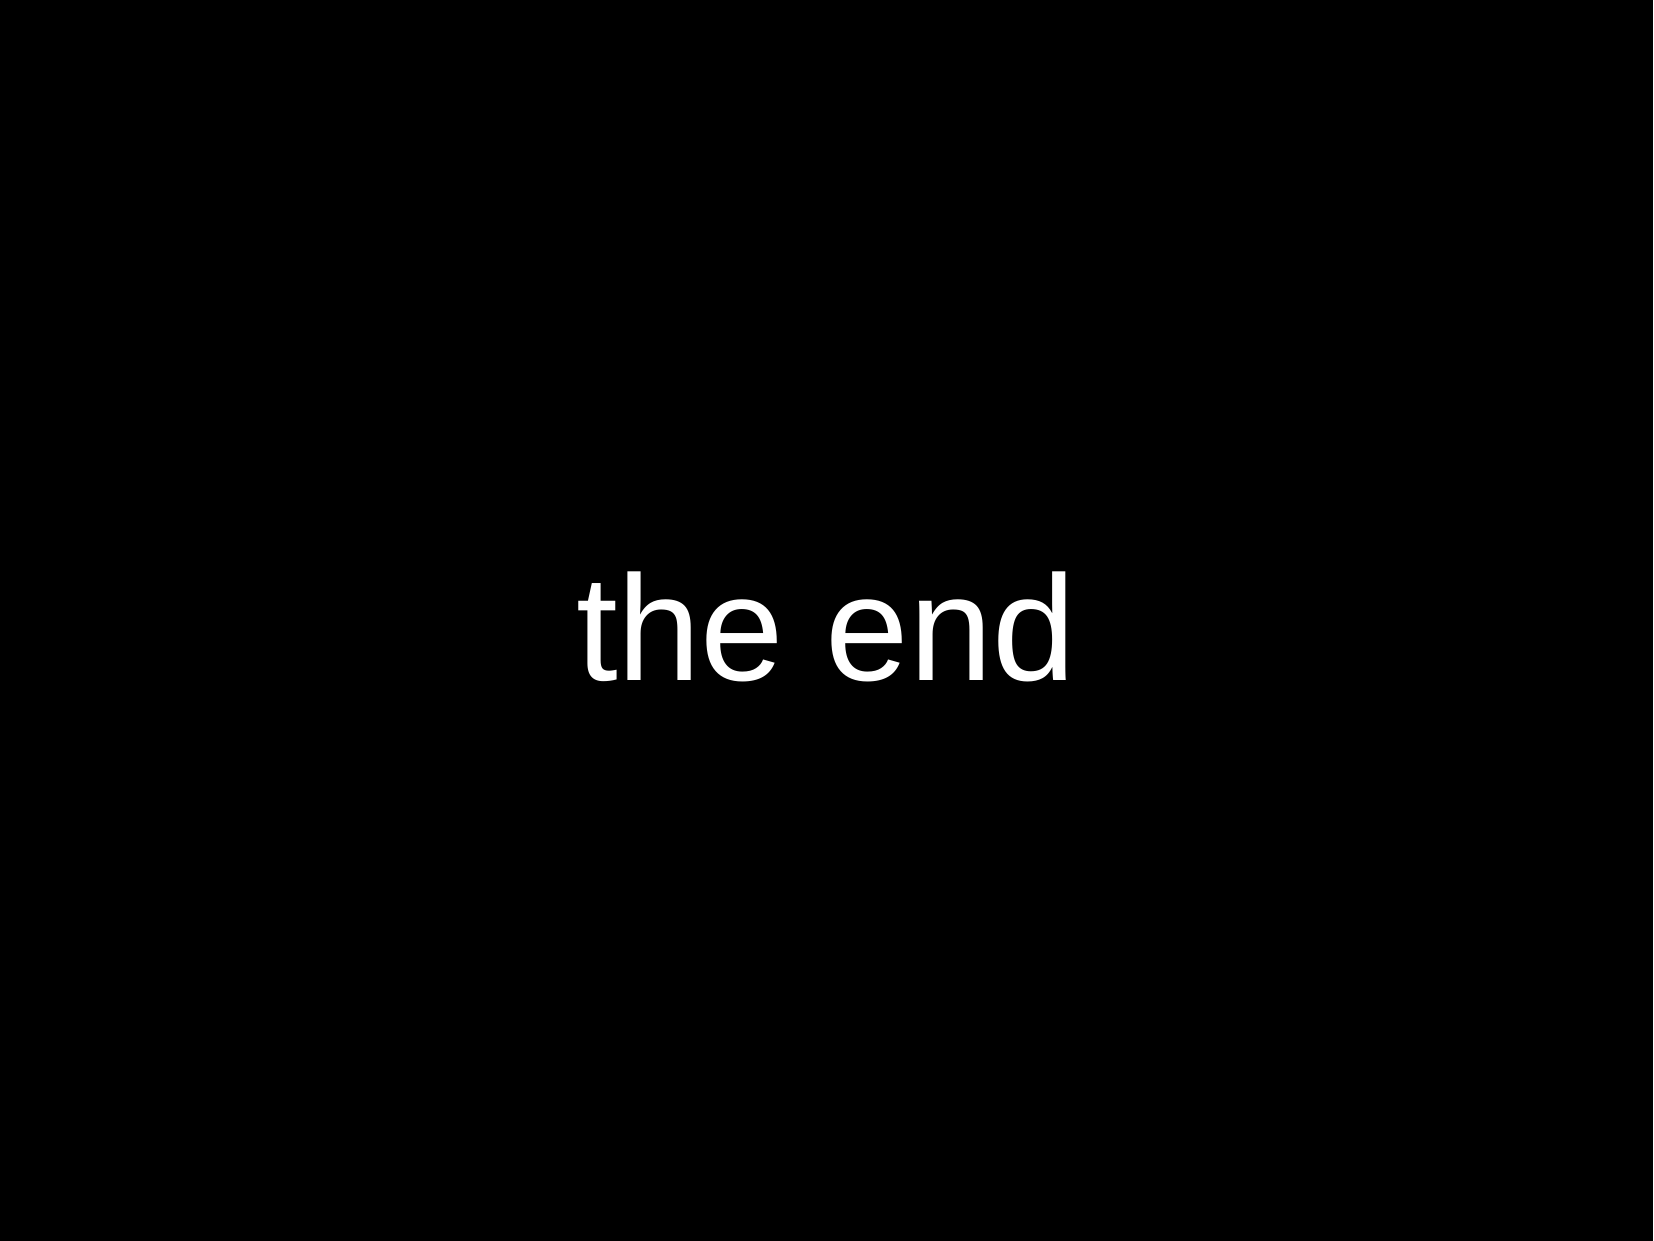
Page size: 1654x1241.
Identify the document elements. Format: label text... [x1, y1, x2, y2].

title the end [82, 56, 1571, 1201]
